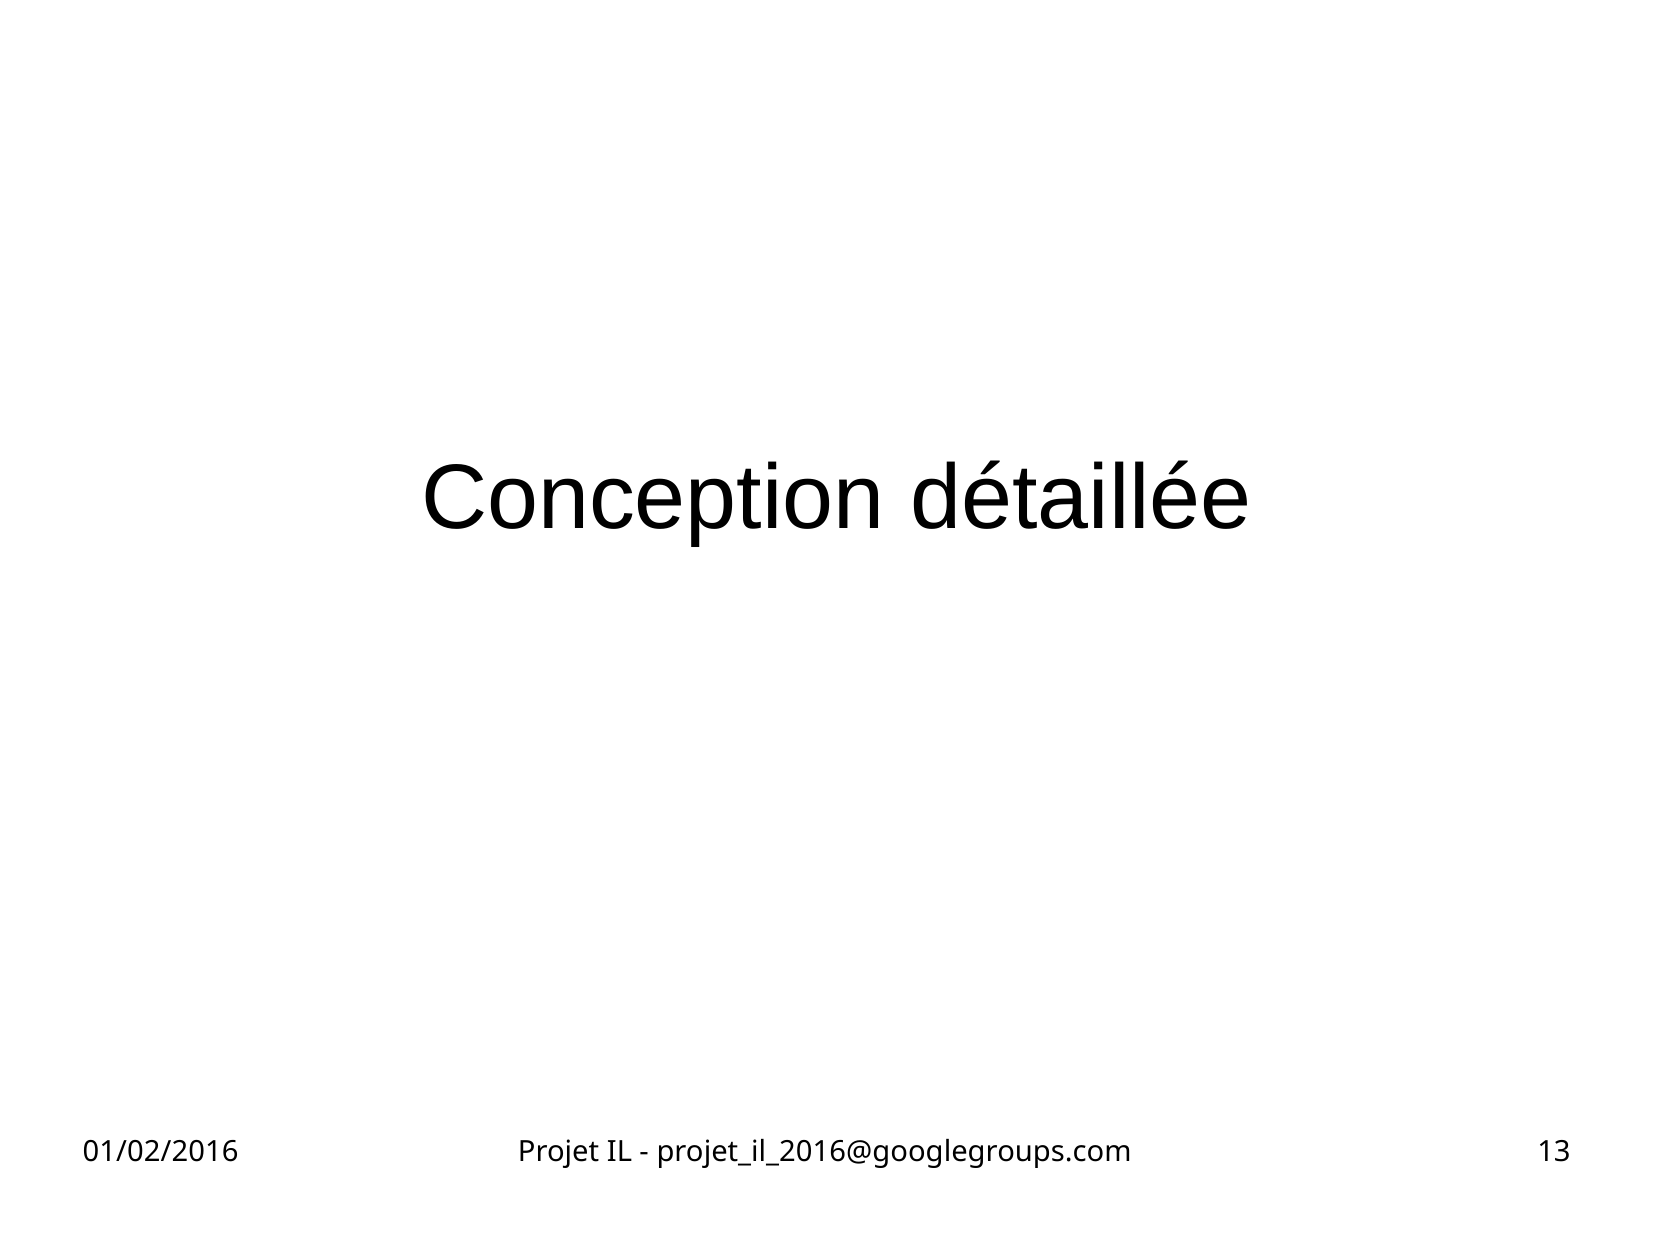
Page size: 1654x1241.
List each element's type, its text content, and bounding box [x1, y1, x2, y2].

title Conception détaillée [75, 392, 1564, 601]
